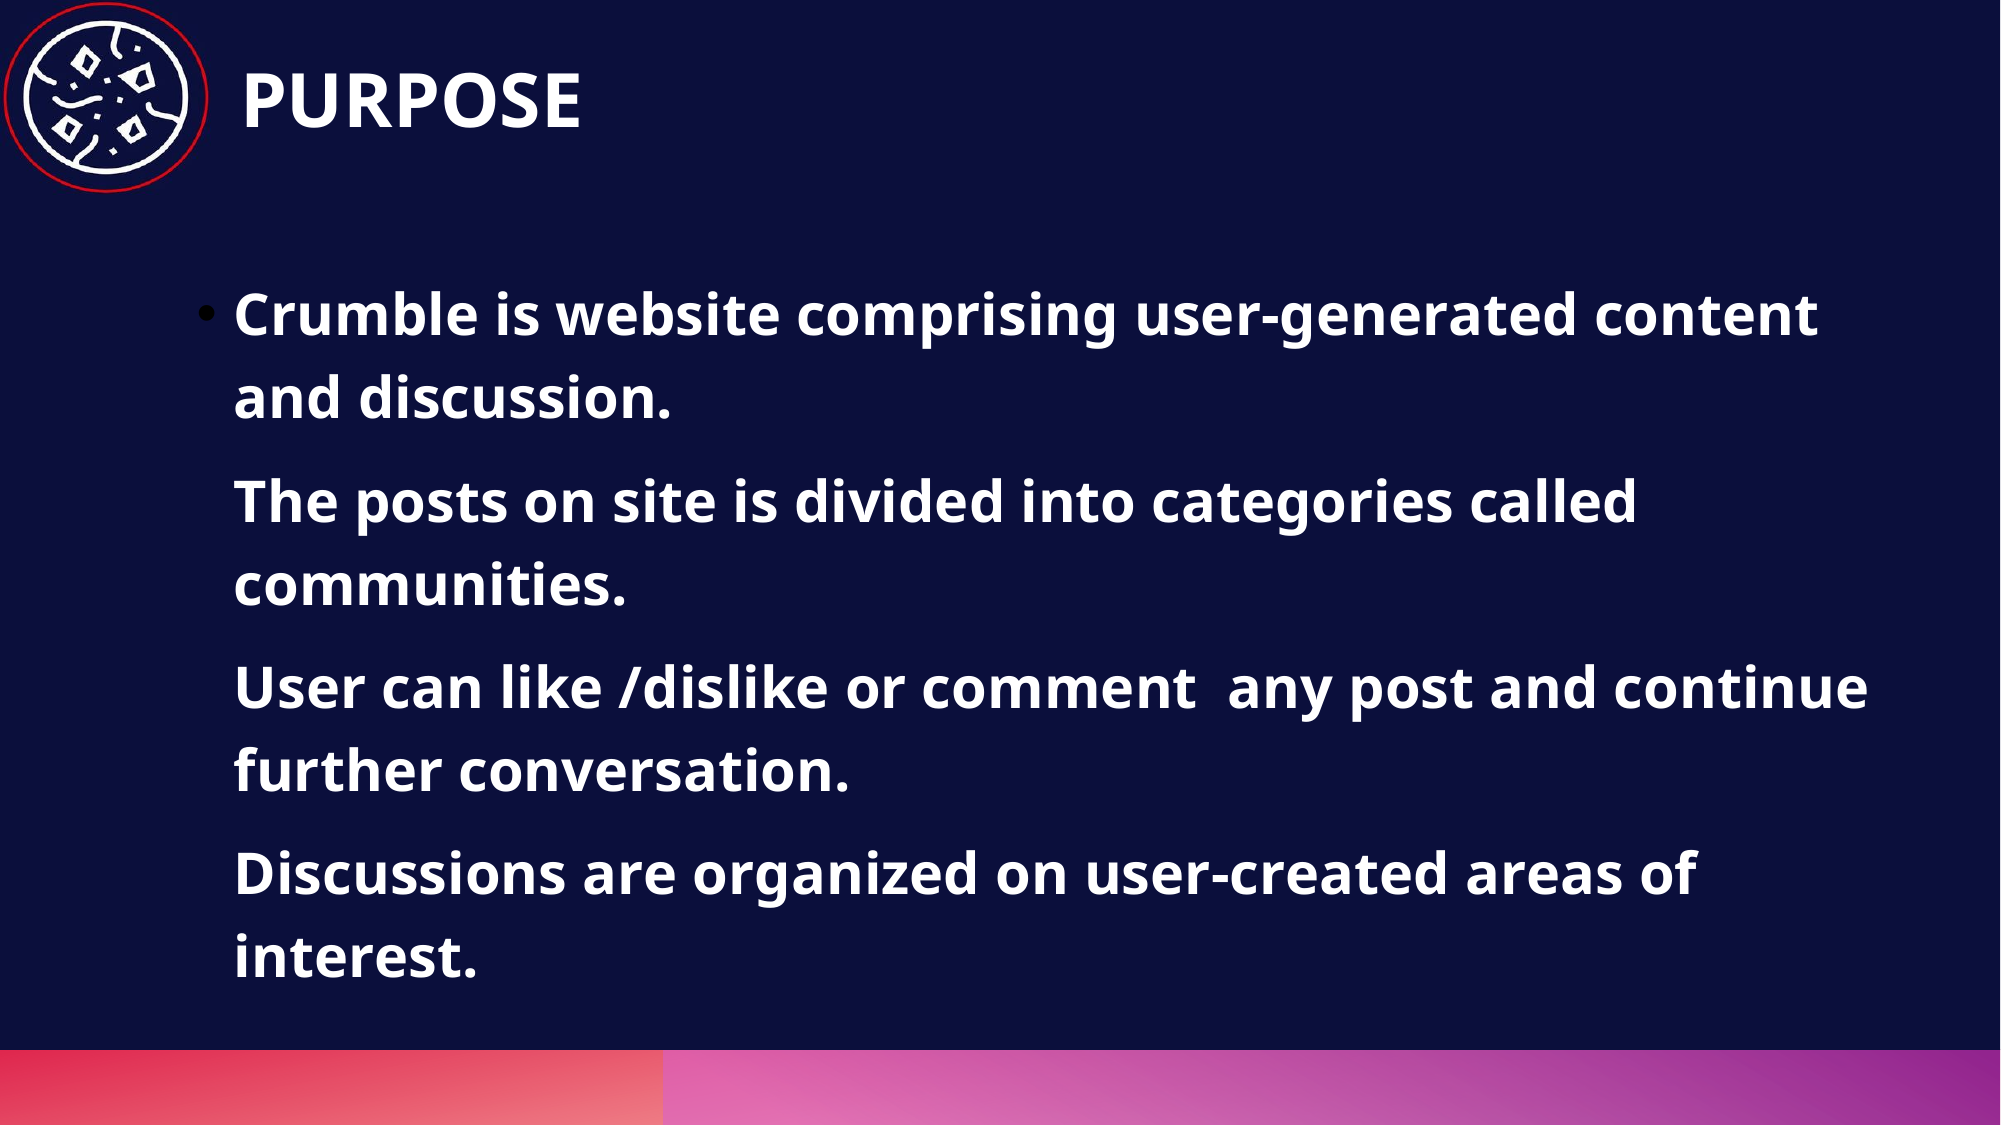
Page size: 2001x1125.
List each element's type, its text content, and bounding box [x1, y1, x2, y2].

title PURPOSE [240, 0, 1921, 143]
picture [0, 0, 2001, 1125]
list Crumble is website comprising user-generated content and discussion. The posts on site is divided into categories called communities. User can like /dislike or comment any post and continue further conversation. Discussions are organized on user-created areas of interest. [196, 264, 1905, 997]
